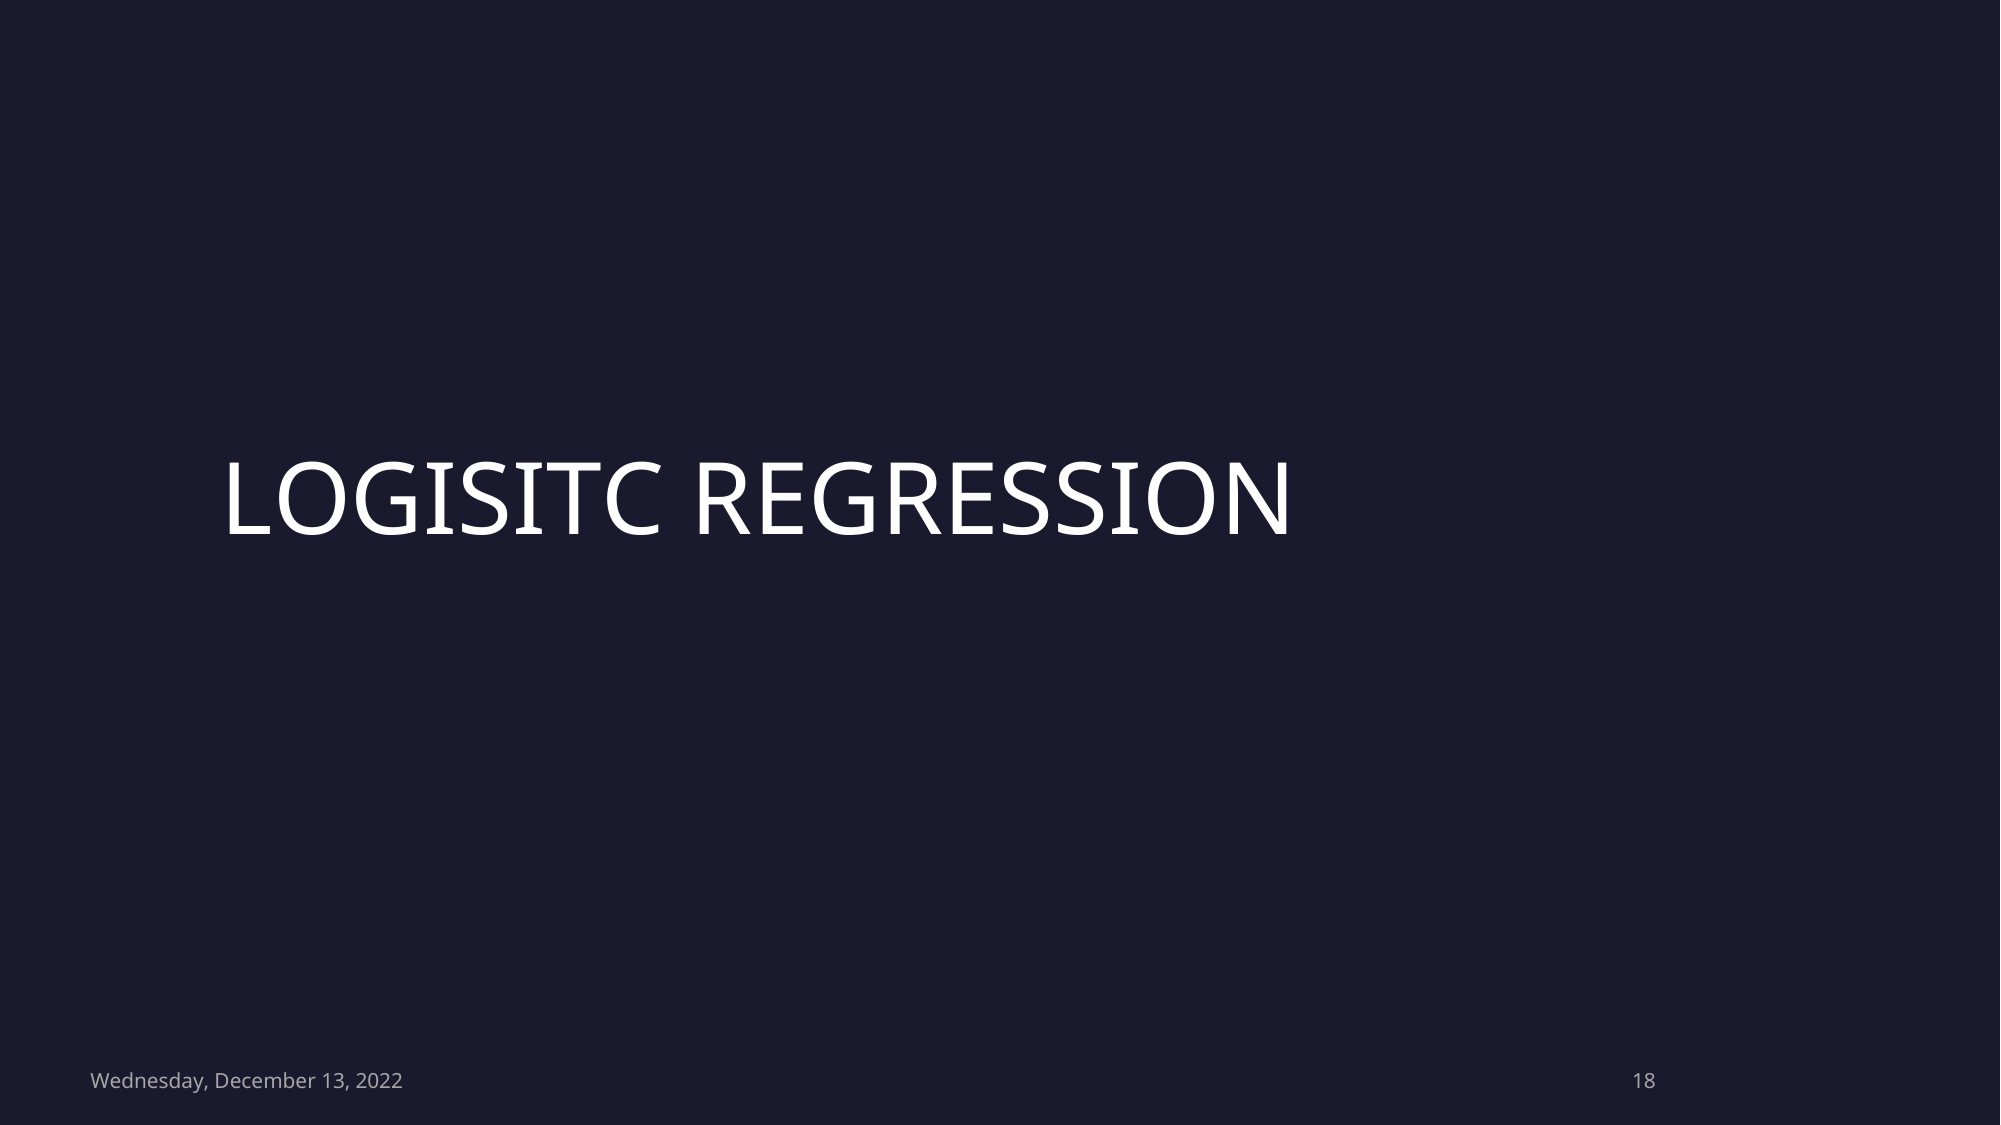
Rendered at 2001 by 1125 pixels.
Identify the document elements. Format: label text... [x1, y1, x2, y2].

text_box LOGISITC REGRESSION [205, 440, 1795, 685]
text_box Wednesday, December 13, 2022 [90, 1067, 522, 1093]
text_box 15 [1632, 1067, 1910, 1093]
